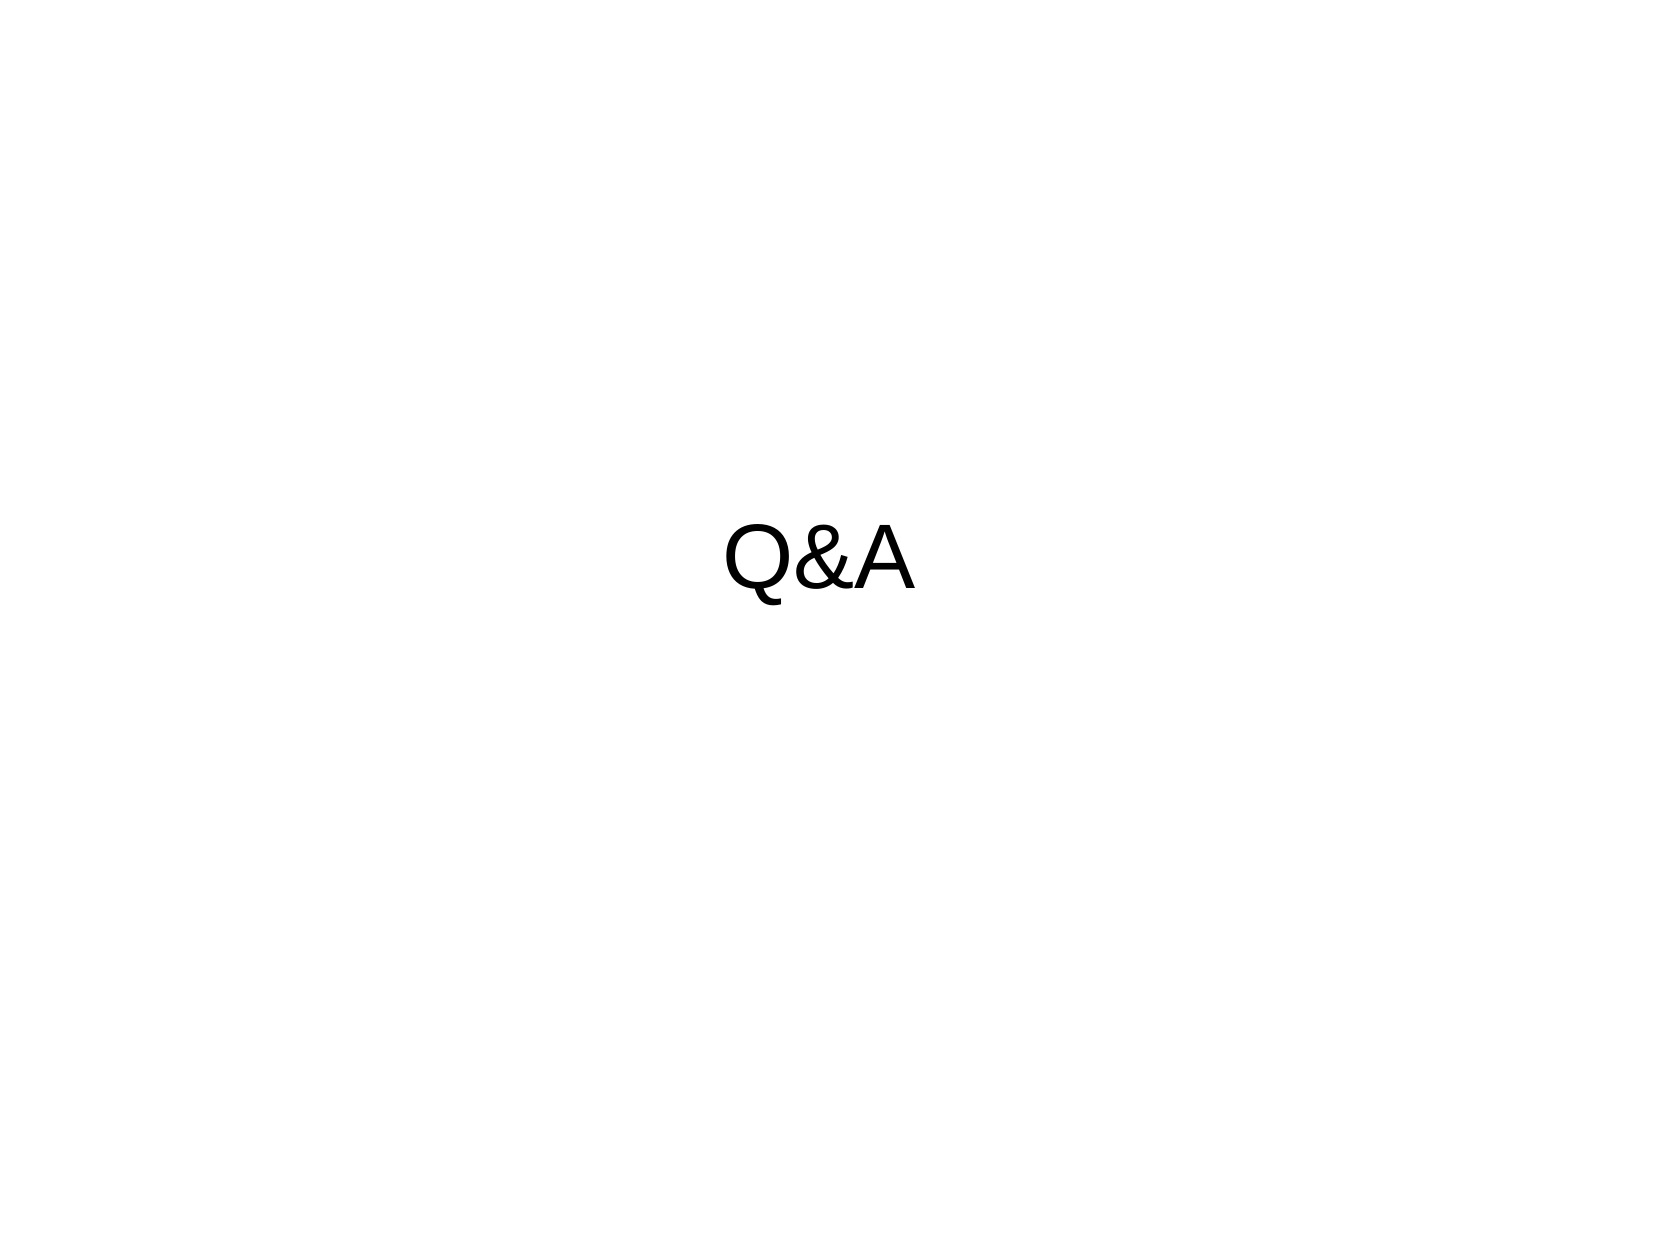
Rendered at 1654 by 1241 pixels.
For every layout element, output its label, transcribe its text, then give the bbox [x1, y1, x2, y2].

title Q&A [75, 452, 1564, 661]
